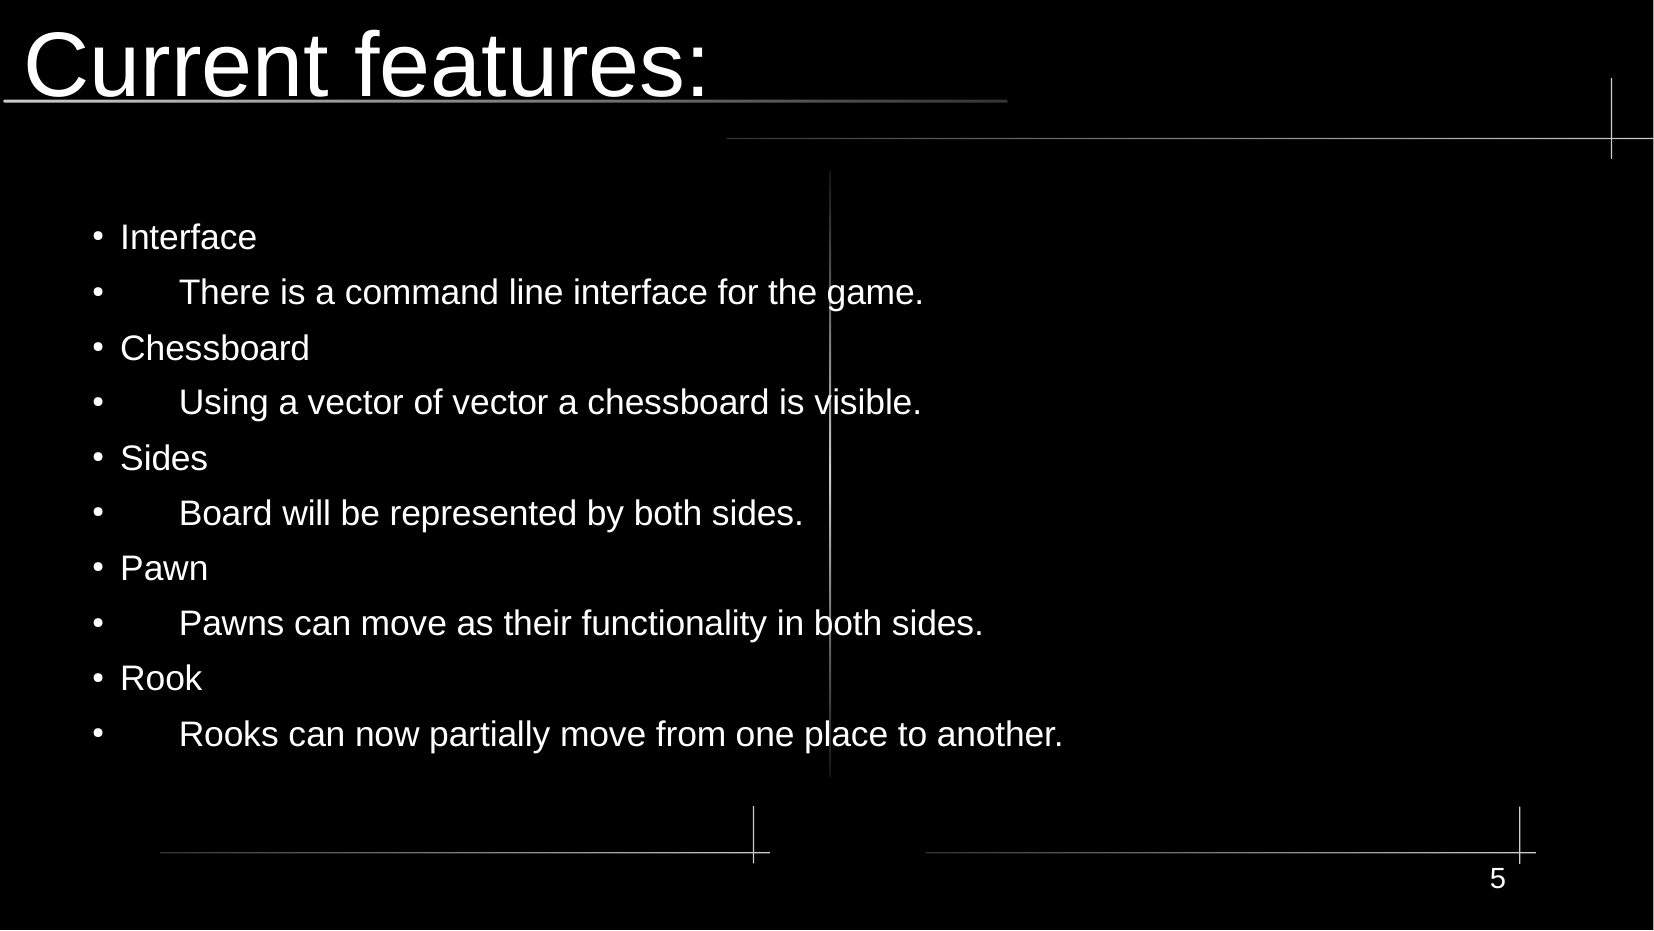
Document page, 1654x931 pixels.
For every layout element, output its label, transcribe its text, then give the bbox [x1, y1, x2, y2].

title Current features: [23, 11, 1589, 119]
list Interface There is a command line interface for the game. Chessboard Using a vector of vector a chessboard is visible. Sides Board will be represented by both sides. Pawn Pawns can move as their functionality in both sides. Rook Rooks can now partially move from one place to another. [82, 217, 1571, 758]
